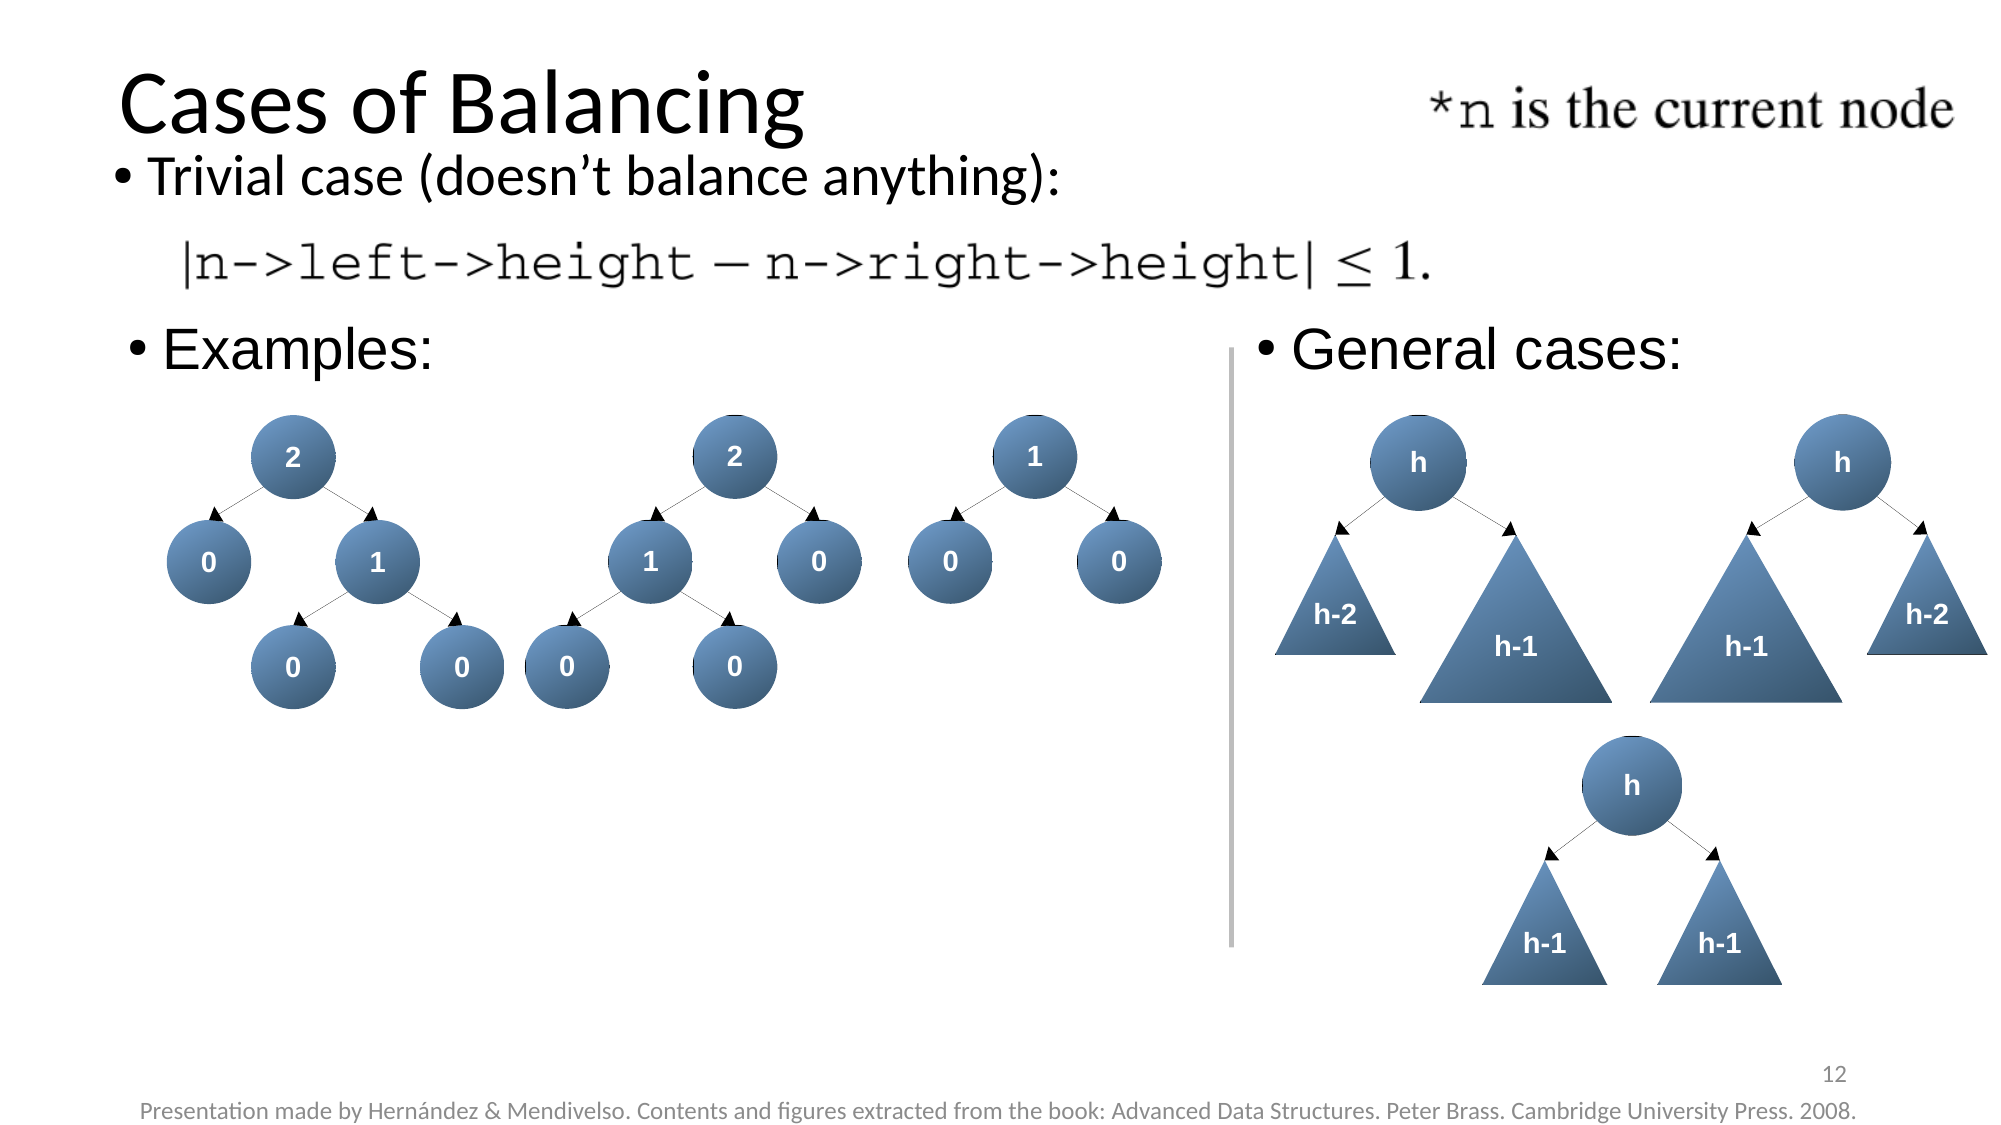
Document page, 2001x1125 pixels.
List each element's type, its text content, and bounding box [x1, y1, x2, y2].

text_box h-1 [1649, 535, 1843, 703]
text_box 0 [524, 624, 610, 709]
text_box h-2 [1866, 535, 1988, 655]
text_box 0 [692, 624, 778, 709]
text_box General cases: [1241, 309, 2000, 390]
text_box h [1370, 414, 1467, 511]
text_box 1 [608, 519, 693, 604]
title Cases of Balancing [119, 3, 1845, 152]
text_box 0 [1077, 519, 1162, 604]
picture [166, 226, 1453, 297]
text_box h-1 [1657, 860, 1783, 985]
text_box Presentation made by Hernández & Mendivelso. Contents and figures extracted from the book: Advanced Data Structures. Peter Brass. Cambridge University Press. 2008. [0, 1100, 2000, 1119]
text_box h [1582, 735, 1683, 836]
text_box 0 [777, 519, 862, 604]
text_box 2 [251, 415, 336, 500]
text_box h-2 [1275, 535, 1396, 655]
text_box 0 [908, 519, 993, 604]
text_box 0 [166, 519, 252, 605]
subtitle Trivial case (doesn’t balance anything): [112, 153, 1863, 226]
text_box Examples: [112, 309, 972, 390]
text_box 1 [335, 519, 421, 605]
text_box 0 [420, 625, 505, 710]
text_box h [1794, 414, 1892, 511]
text_box 0 [251, 625, 336, 710]
text_box 2 [692, 414, 778, 499]
picture [1845, 64, 1955, 150]
text_box 1 [992, 414, 1078, 499]
text_box h-1 [1419, 535, 1613, 703]
text_box h-1 [1482, 860, 1608, 985]
